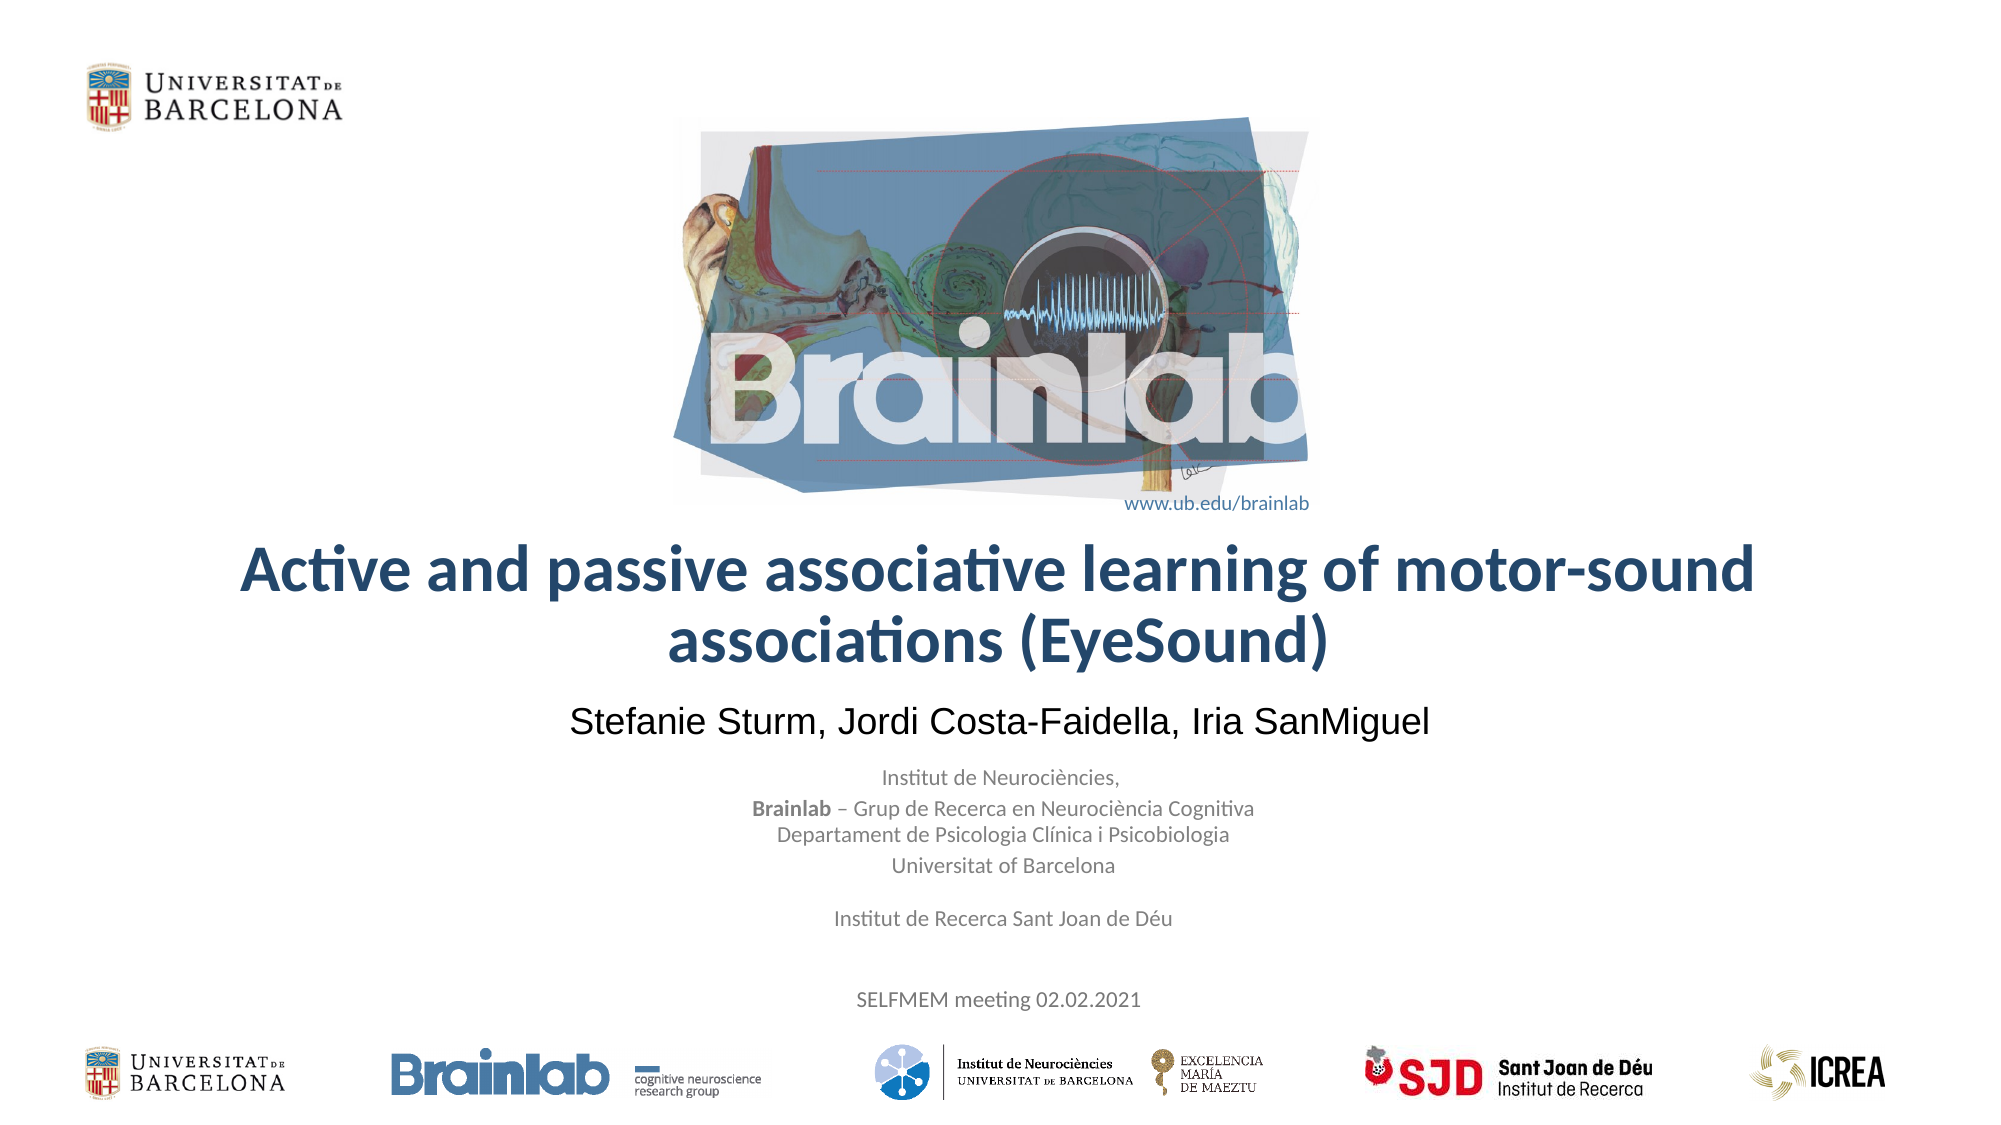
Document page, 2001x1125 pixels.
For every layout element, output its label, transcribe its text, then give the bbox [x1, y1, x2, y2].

picture [1749, 1044, 1885, 1101]
text_box Stefanie Sturm, Jordi Costa-Faidella, Iria SanMiguel [554, 693, 1446, 751]
text_box SELFMEM meeting 02.02.2021 [168, 977, 1830, 1020]
picture [1365, 1045, 1652, 1100]
title Active and passive associative learning of motor-sound associations (EyeSound) [168, 570, 1830, 685]
picture [869, 1038, 1267, 1109]
picture [77, 1039, 293, 1107]
picture [673, 117, 1320, 505]
picture [77, 54, 353, 141]
picture [391, 1048, 772, 1098]
